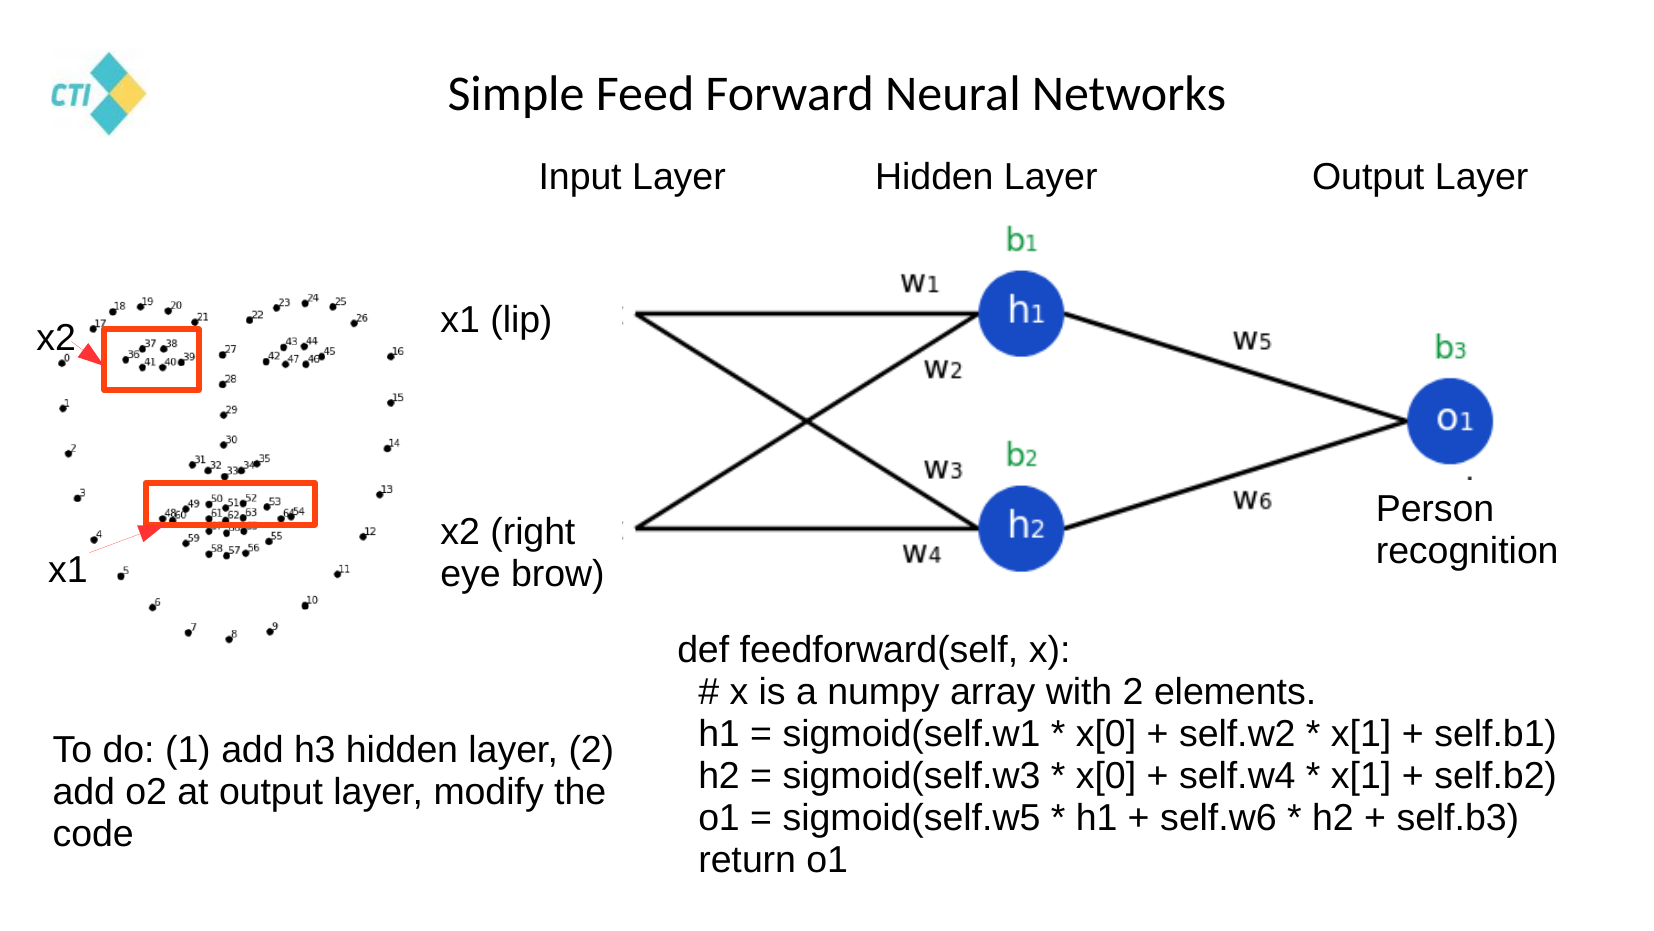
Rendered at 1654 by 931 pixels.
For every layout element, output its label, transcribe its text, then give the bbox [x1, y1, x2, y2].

text_box x2 (right eye brow) [425, 503, 623, 603]
text_box Hidden Layer [860, 148, 1118, 206]
text_box Person recognition [1361, 480, 1605, 579]
picture [45, 280, 409, 652]
picture [51, 47, 150, 138]
text_box To do: (1) add h3 hidden layer, (2) add o2 at output layer, modify the code [37, 720, 642, 862]
text_box Simple Feed Forward Neural Networks [214, 53, 1471, 189]
text_box Input Layer [523, 148, 750, 206]
picture [149, 486, 312, 522]
text_box x2 [21, 309, 91, 367]
text_box x1 (lip) [425, 290, 623, 348]
text_box Output Layer [1297, 148, 1558, 206]
picture [107, 332, 196, 387]
text_box def feedforward(self, x): # x is a numpy array with 2 elements. h1 = sigmoid(self.w1 * x[0] + self.w2 * x[1] + self.b1) h2 = sigmoid(self.w3 * x[0] + self.w4 * x[1] + self.b2) o1 = sigmoid(self.w5 * h1 + self.w6 * h2 + self.b3) return o1 [641, 621, 1573, 888]
text_box x1 [33, 540, 103, 598]
picture [500, 194, 1522, 590]
